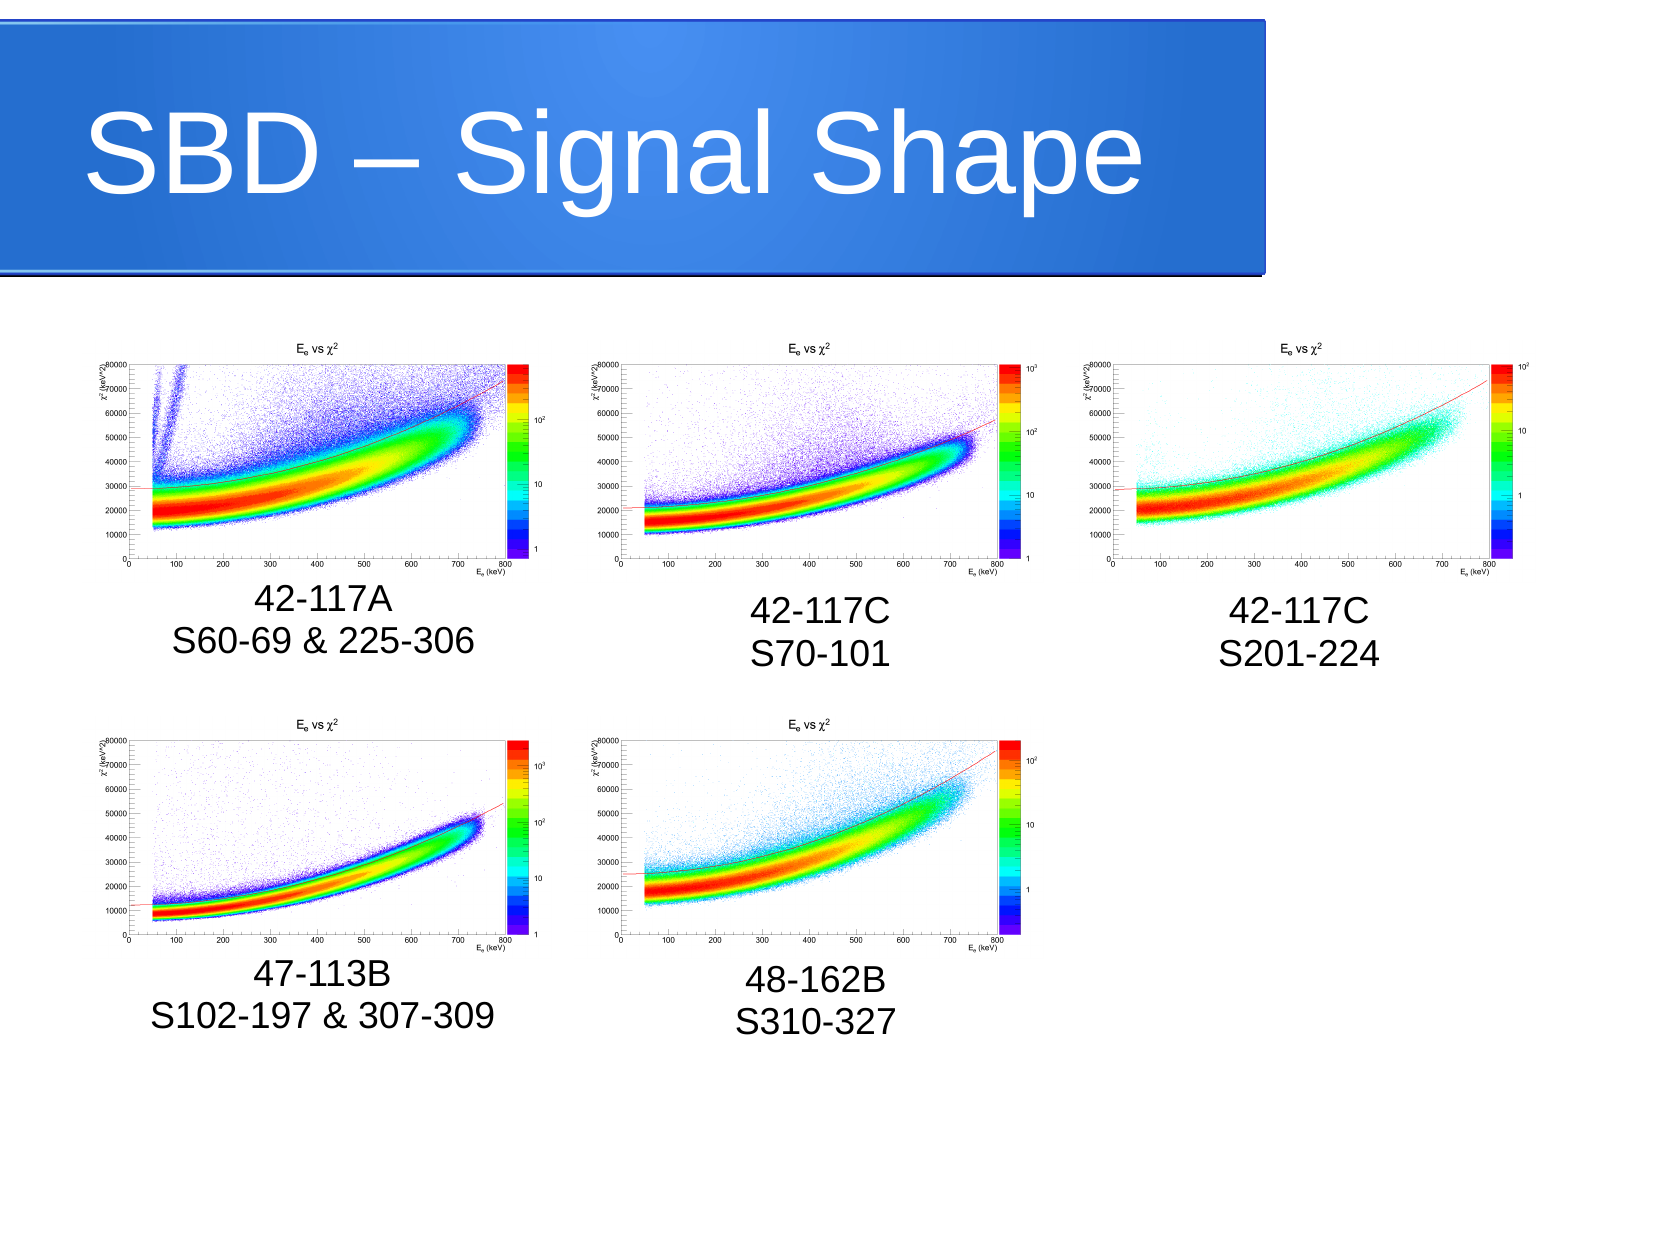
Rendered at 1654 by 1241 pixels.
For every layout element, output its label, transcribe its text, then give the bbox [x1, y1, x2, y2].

text_box 42-117C S70-101 [735, 582, 906, 682]
picture [0, 17, 1270, 282]
text_box 47-113B S102-197 & 307-309 [135, 945, 511, 1044]
picture [1066, 340, 1536, 583]
text_box 42-117A S60-69 & 225-306 [156, 570, 490, 669]
text_box 42-117C S201-224 [1203, 582, 1396, 682]
picture [82, 716, 552, 959]
picture [82, 340, 552, 583]
title SBD – Signal Shape [82, 49, 1250, 257]
picture [574, 716, 1044, 959]
picture [574, 340, 1044, 583]
text_box 48-162B S310-327 [720, 951, 912, 1051]
